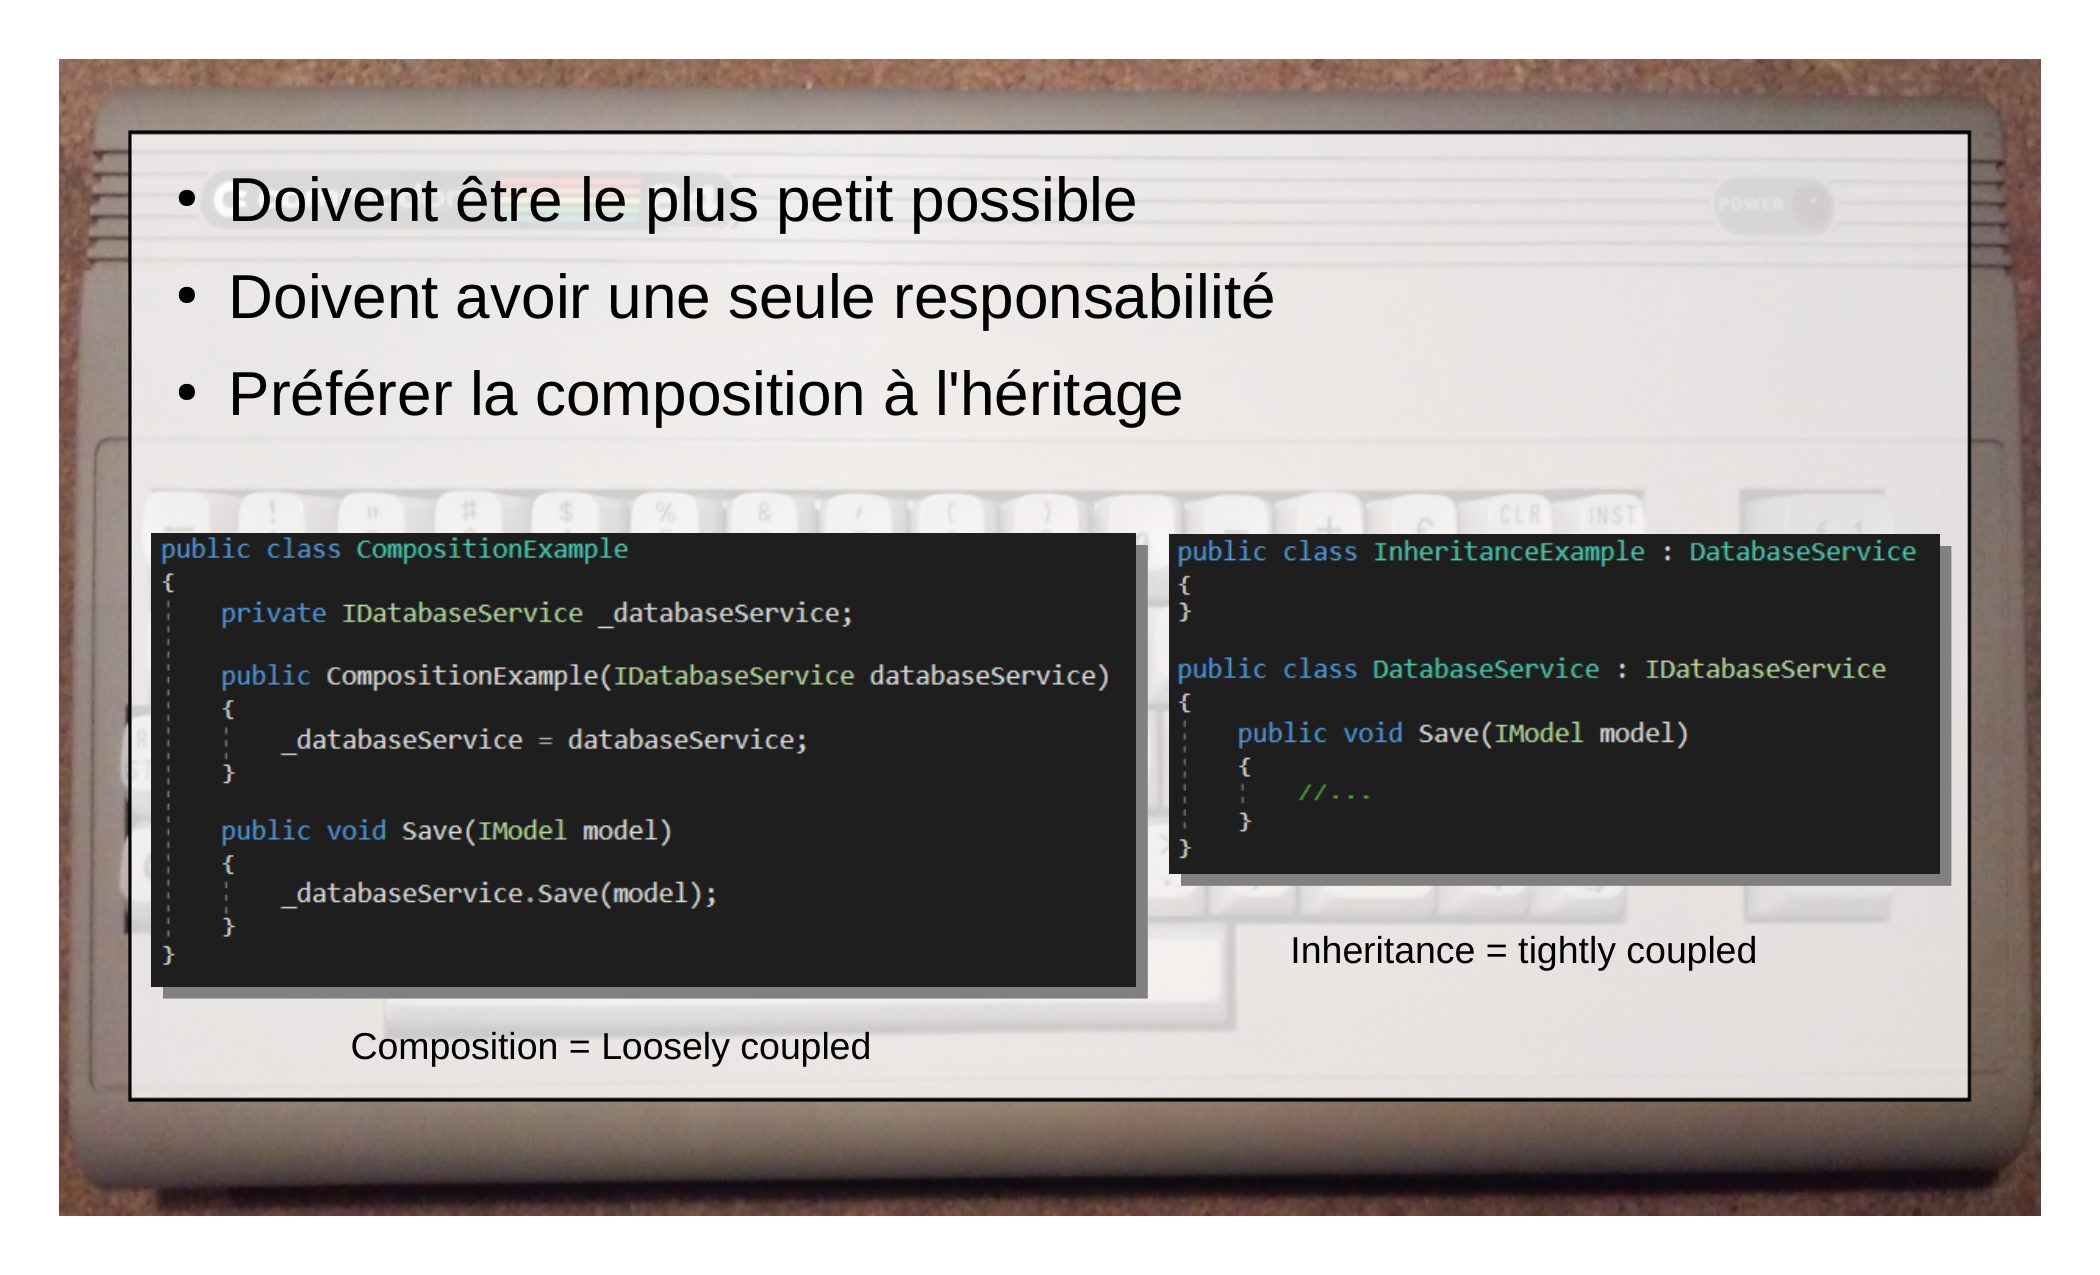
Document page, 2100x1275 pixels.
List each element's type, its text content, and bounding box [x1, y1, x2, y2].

list Doivent être le plus petit possible Doivent avoir une seule responsabilité Préférer la composition à l'héritage [158, 165, 1942, 1094]
text_box Composition = Loosely coupled [335, 1017, 886, 1075]
text_box Inheritance = tightly coupled [1275, 922, 1772, 980]
picture [59, 59, 2041, 1216]
